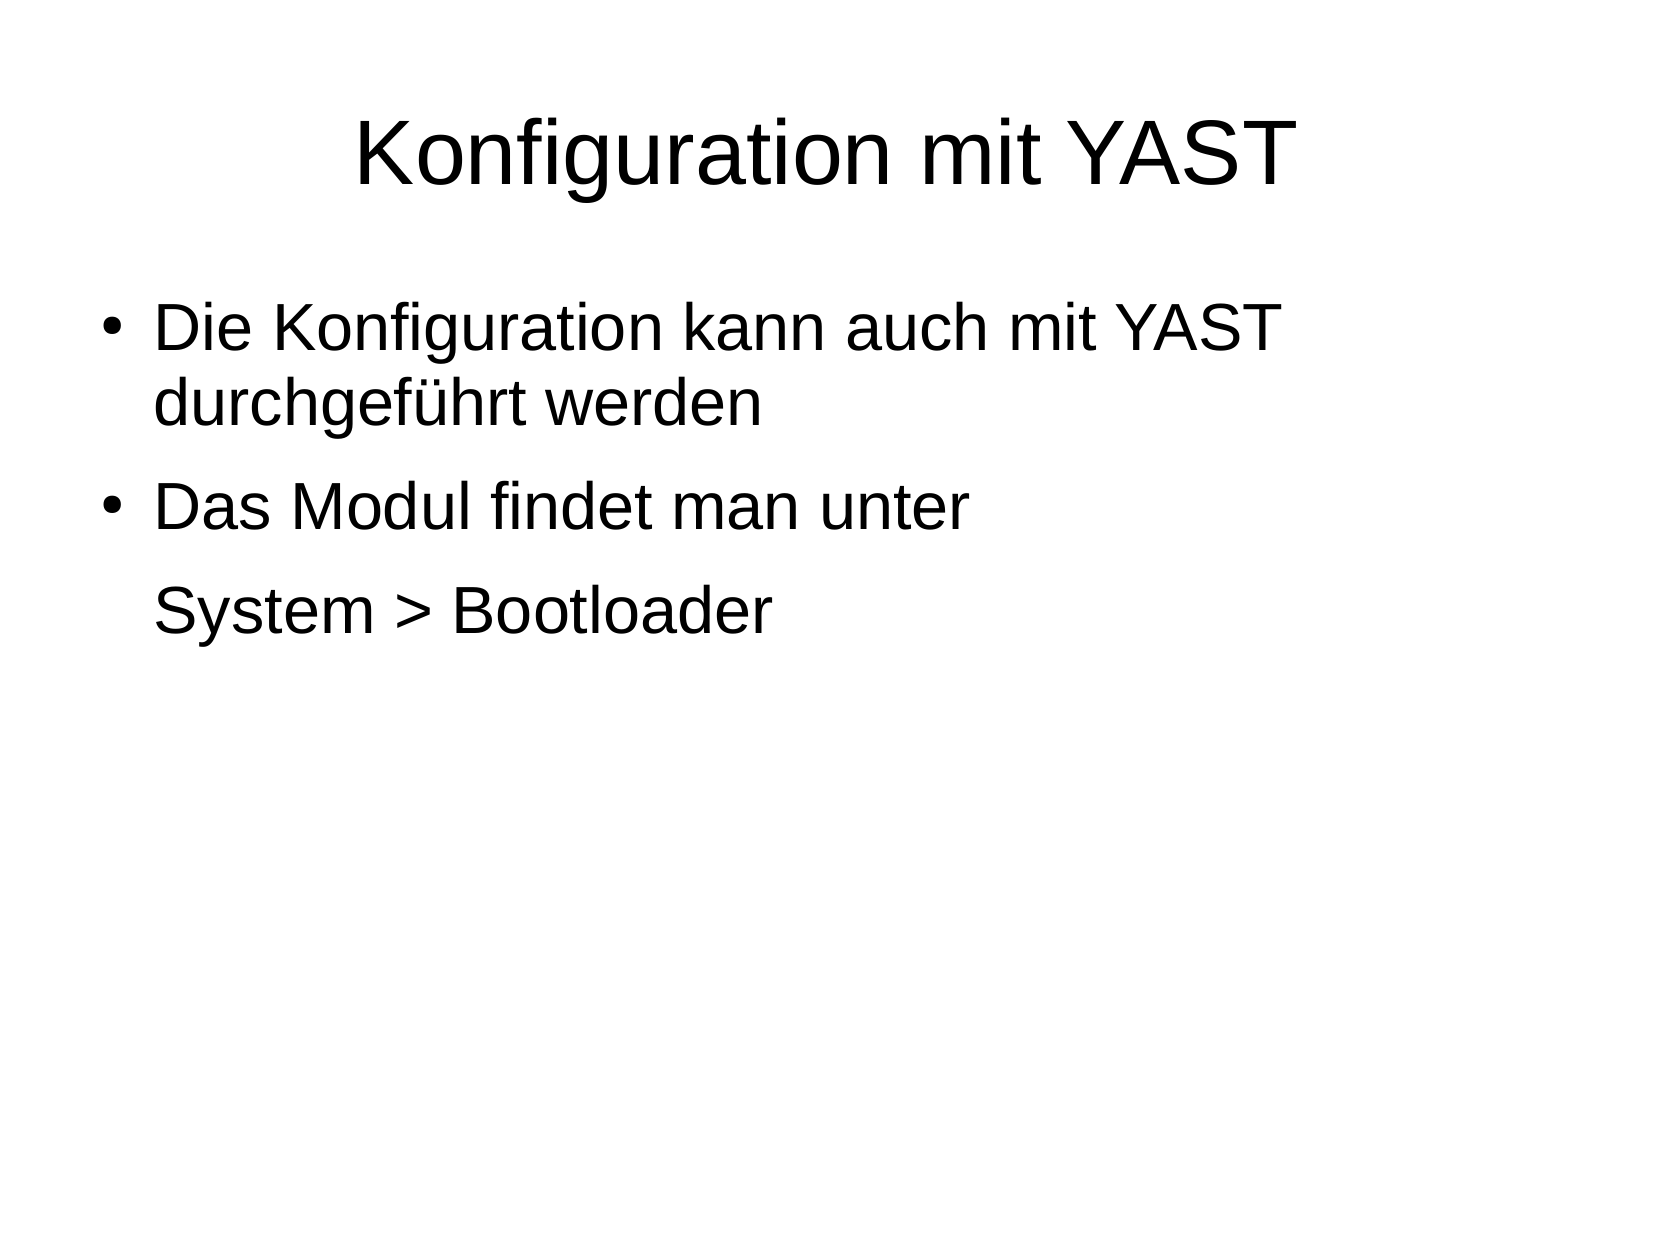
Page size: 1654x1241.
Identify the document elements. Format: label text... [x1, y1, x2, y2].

list Die Konfiguration kann auch mit YAST durchgeführt werden Das Modul findet man unter System > Bootloader [82, 290, 1571, 1010]
title Konfiguration mit YAST [82, 49, 1571, 257]
